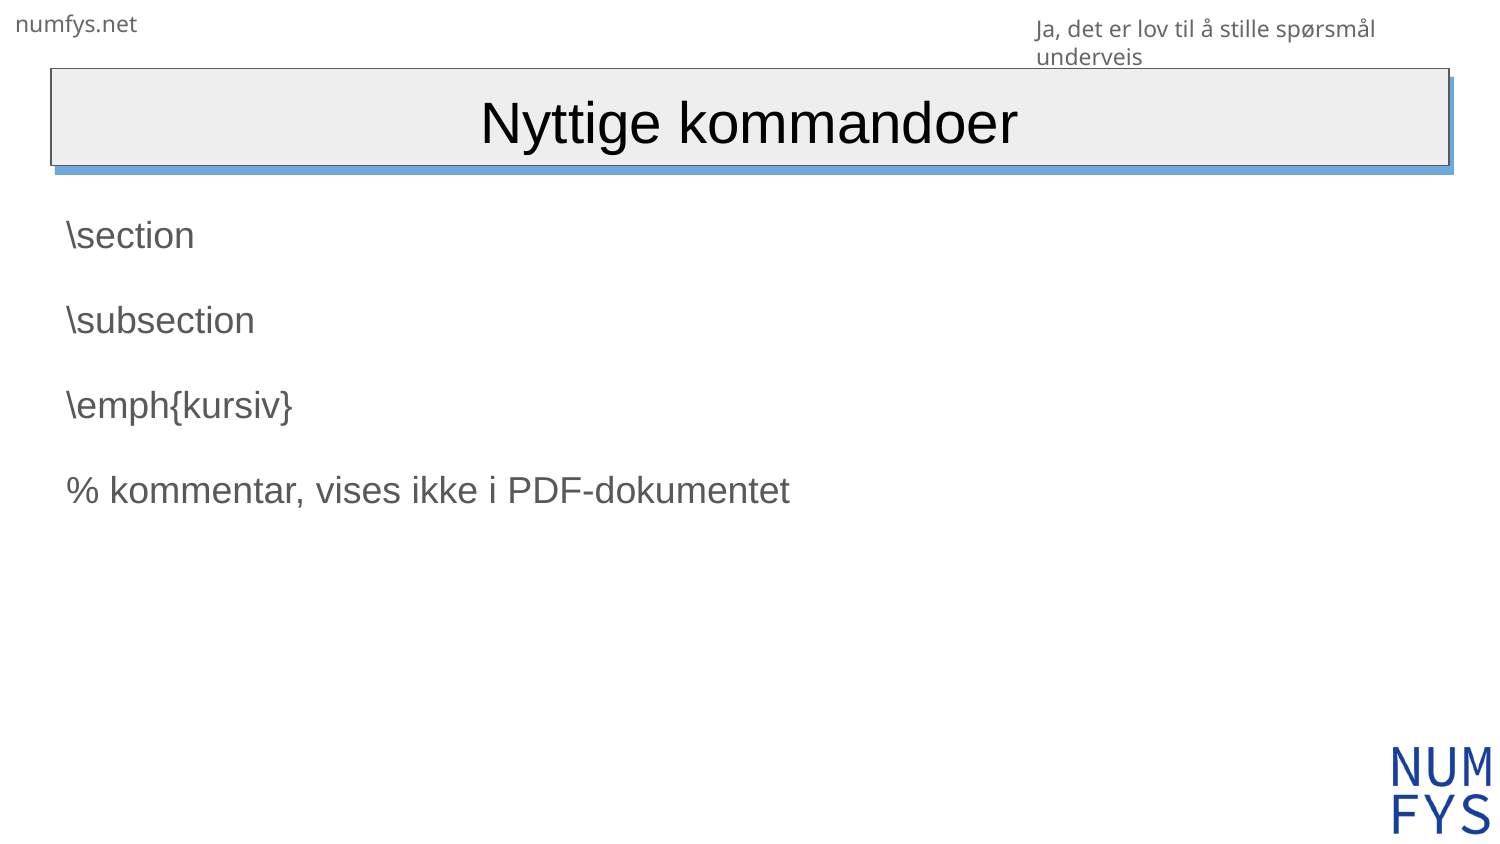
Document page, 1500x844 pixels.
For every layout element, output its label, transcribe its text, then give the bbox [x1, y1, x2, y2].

picture [1383, 737, 1500, 844]
list \section \subsection \emph{kursiv} % kommentar, vises ikke i PDF-dokumentet [51, 189, 1449, 750]
title Nyttige kommandoer [51, 70, 1449, 165]
